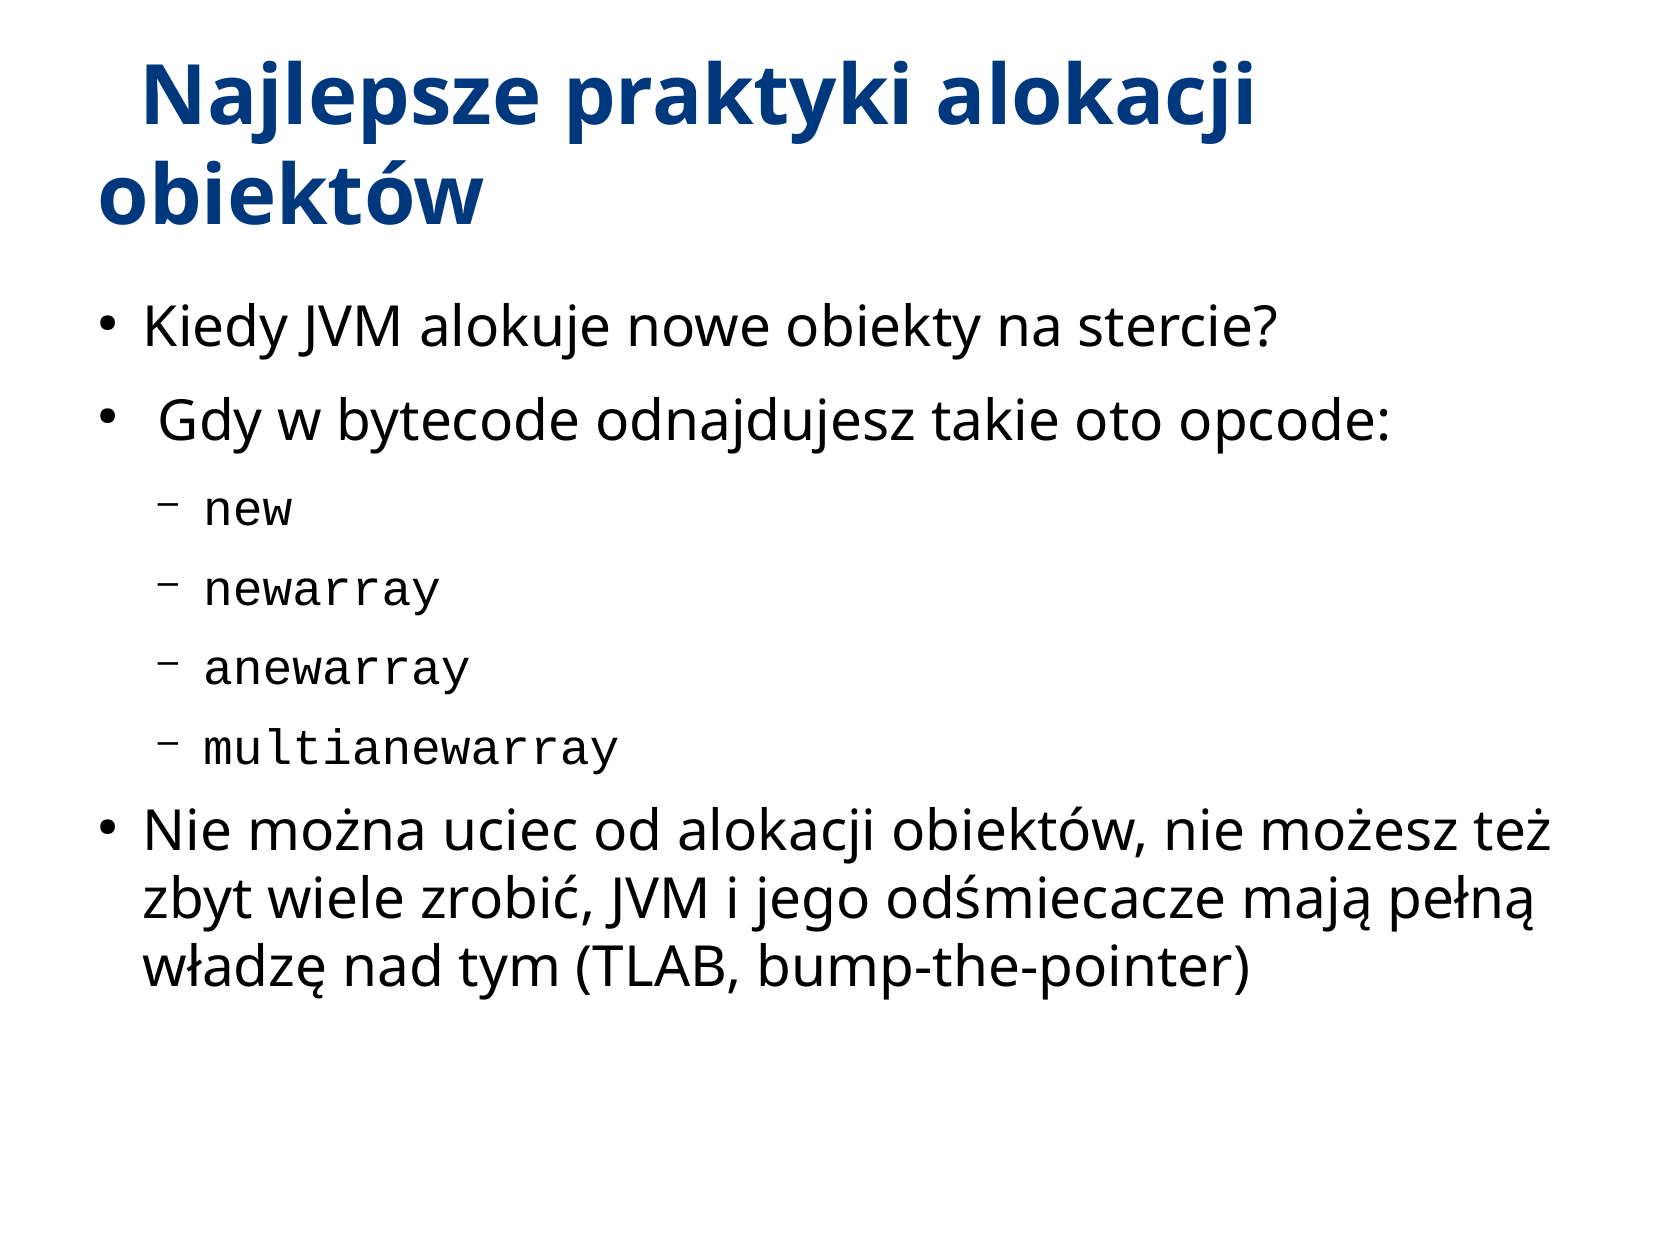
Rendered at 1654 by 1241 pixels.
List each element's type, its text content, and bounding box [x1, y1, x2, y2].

title Najlepsze praktyki alokacji obiektów [82, 49, 1571, 257]
list Kiedy JVM alokuje nowe obiekty na stercie? Gdy w bytecode odnajdujesz takie oto opcode: new newarray anewarray multianewarray Nie można uciec od alokacji obiektów, nie możesz też zbyt wiele zrobić, JVM i jego odśmiecacze mają pełną władzę nad tym (TLAB, bump-the-pointer) [82, 290, 1571, 1010]
